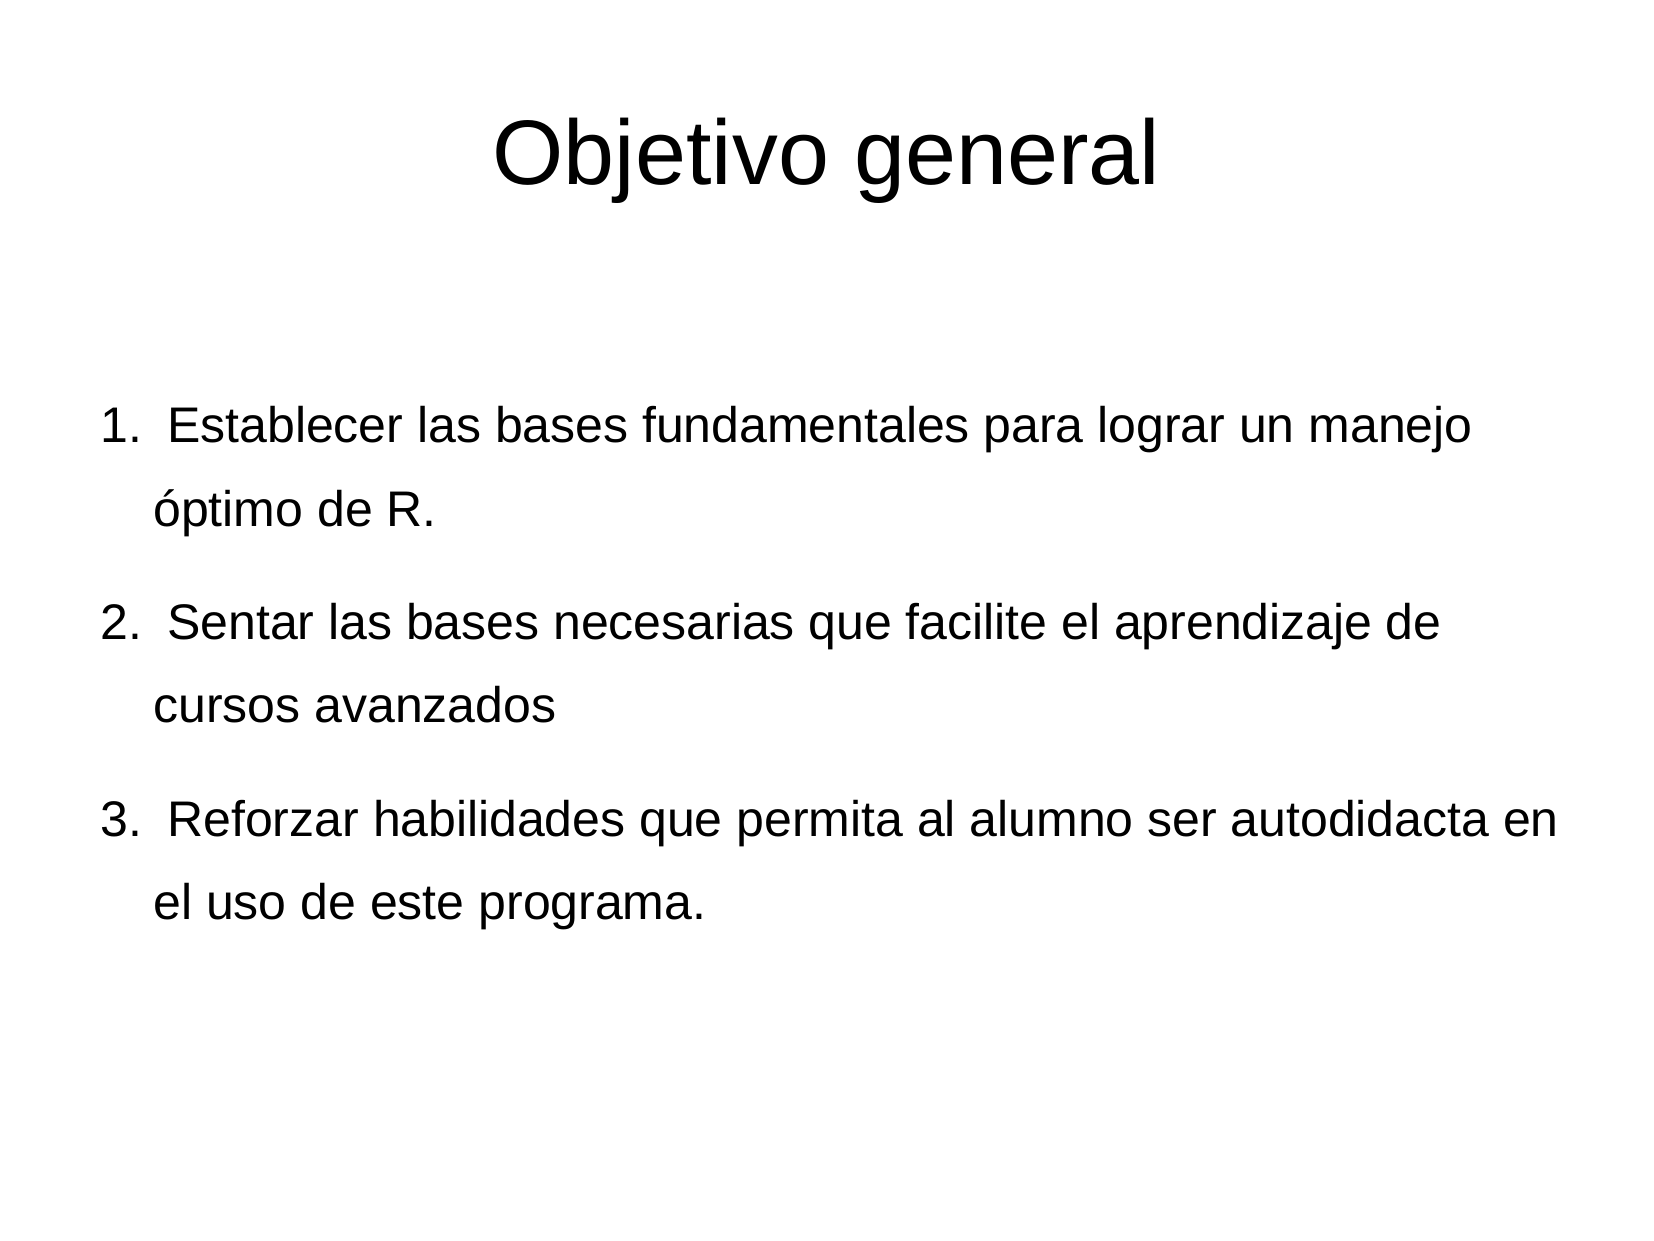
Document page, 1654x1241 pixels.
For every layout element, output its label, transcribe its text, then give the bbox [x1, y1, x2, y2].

title Objetivo general [82, 49, 1571, 257]
list Establecer las bases fundamentales para lograr un manejo óptimo de R. Sentar las bases necesarias que facilite el aprendizaje de cursos avanzados Reforzar habilidades que permita al alumno ser autodidacta en el uso de este programa. [82, 290, 1571, 1010]
